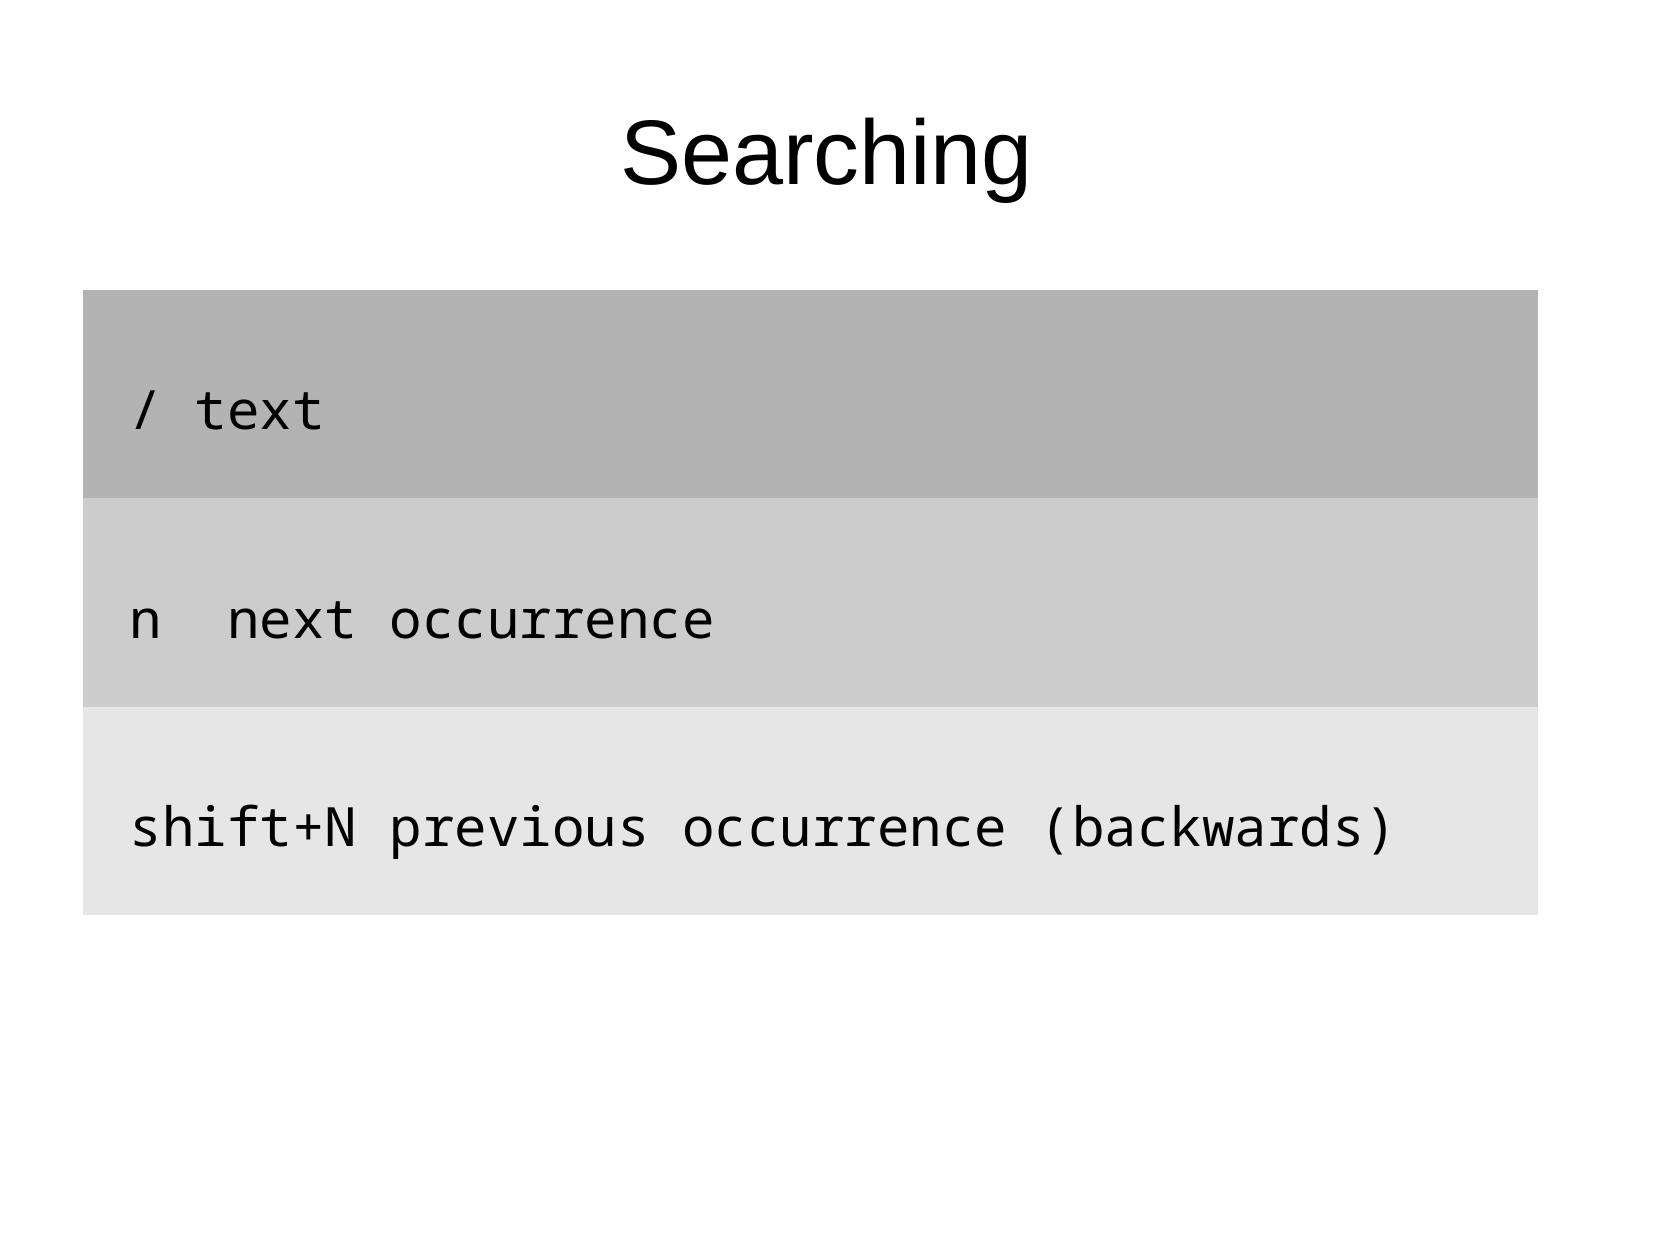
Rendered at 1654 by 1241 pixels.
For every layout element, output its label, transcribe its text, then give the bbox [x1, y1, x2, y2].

title Searching [82, 49, 1571, 257]
table_cell n next occurrence [83, 498, 1538, 707]
table_cell shift+N previous occurrence (backwards) [83, 707, 1538, 915]
table_header / text [83, 290, 1538, 498]
